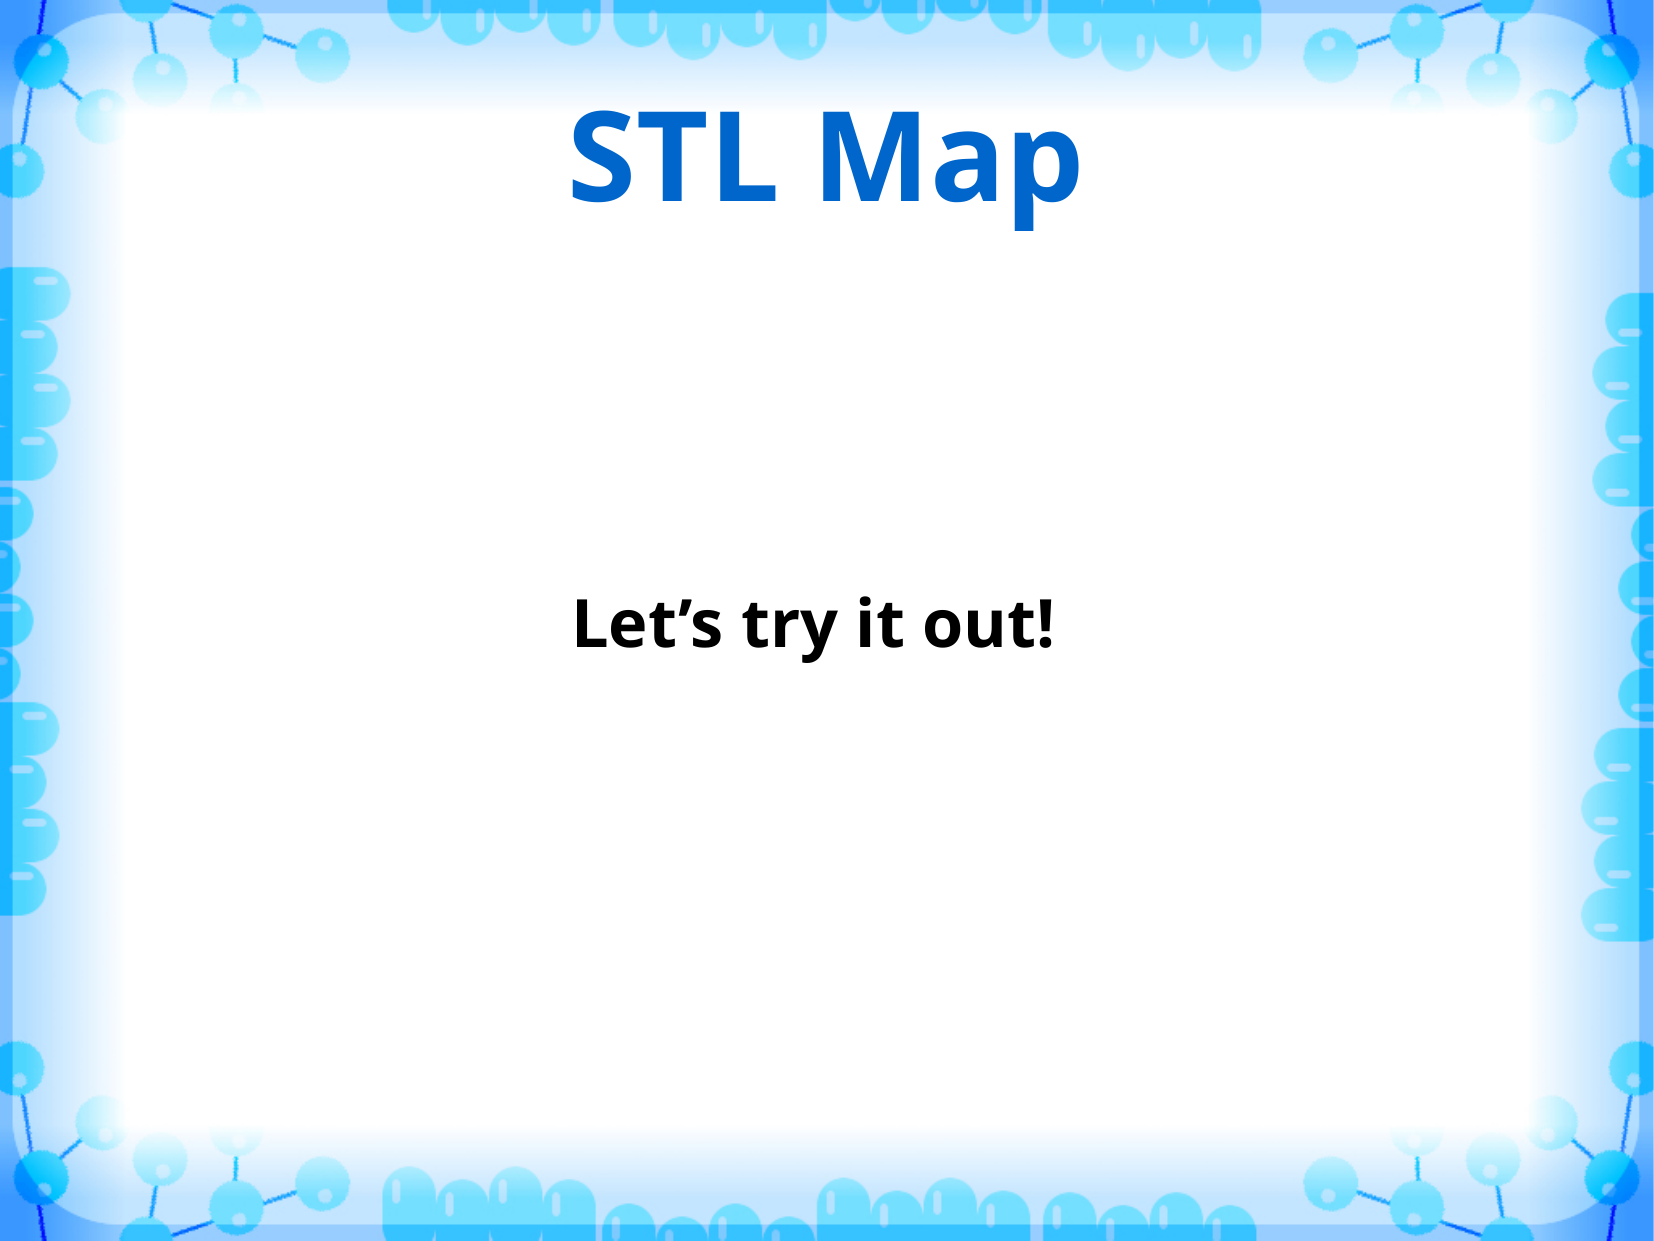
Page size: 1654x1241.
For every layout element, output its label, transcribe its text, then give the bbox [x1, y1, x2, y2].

title STL Map [82, 49, 1571, 257]
picture [0, 0, 1654, 1241]
text_box Let’s try it out! [135, 576, 1492, 844]
